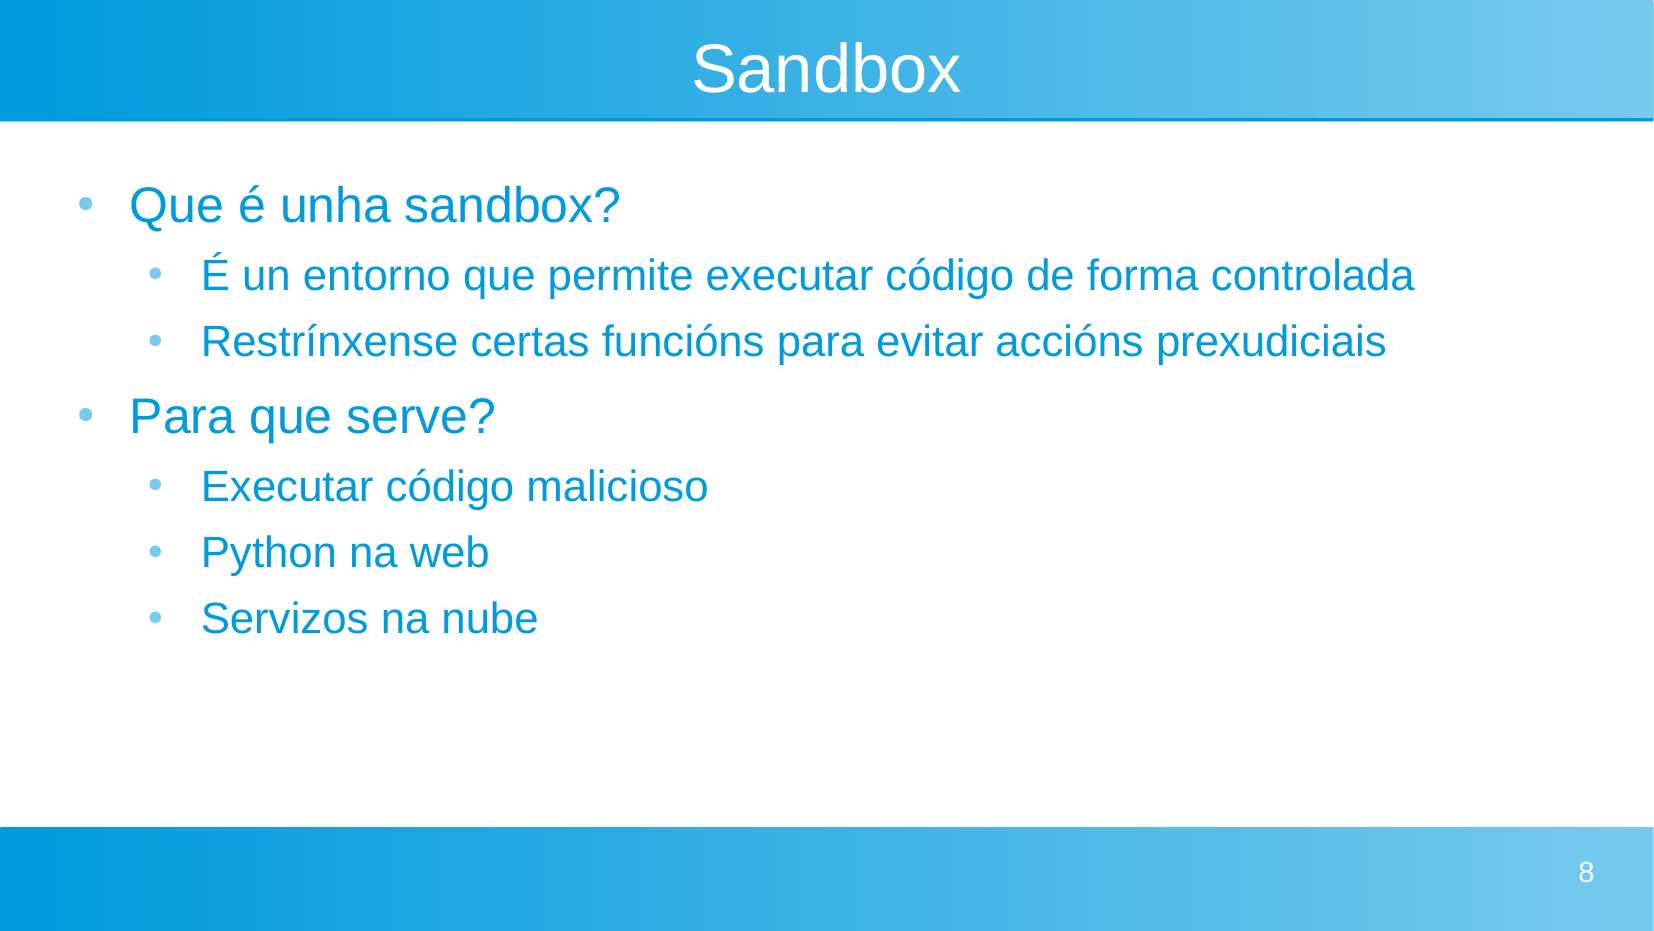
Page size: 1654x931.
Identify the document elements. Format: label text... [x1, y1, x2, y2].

list Que é unha sandbox? É un entorno que permite executar código de forma controlada Restrínxense certas funcións para evitar accións prexudiciais Para que serve? Executar código malicioso Python na web Servizos na nube [59, 177, 1595, 768]
title Sandbox [59, 29, 1595, 108]
